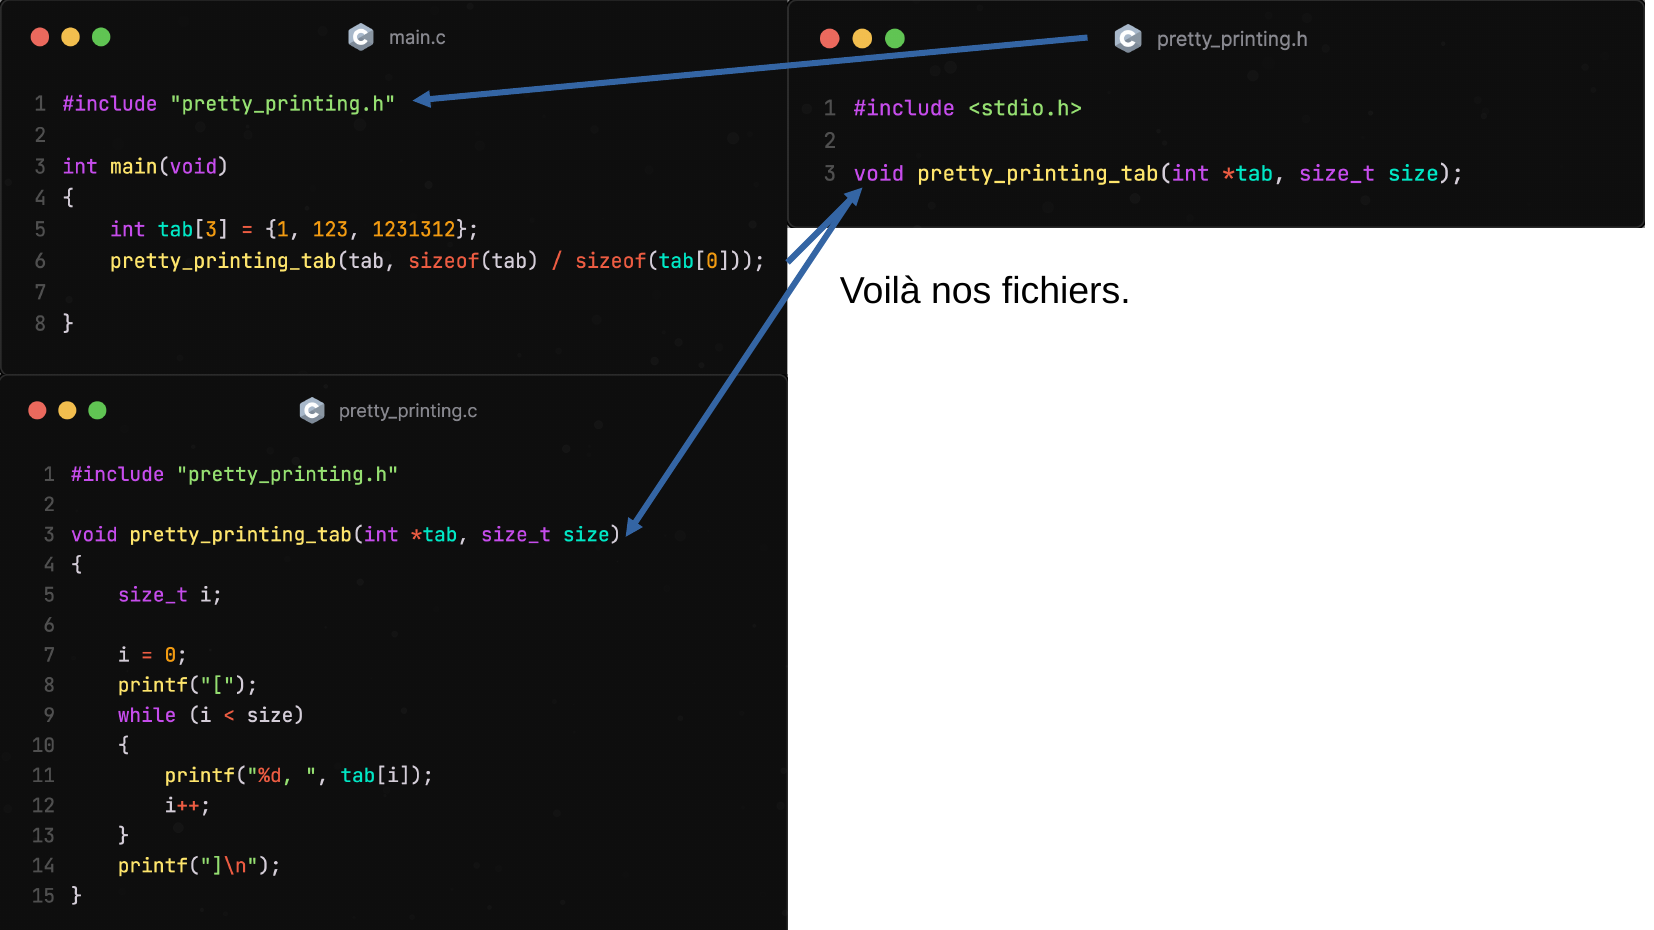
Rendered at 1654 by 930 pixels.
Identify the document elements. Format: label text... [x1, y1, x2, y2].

picture [0, 0, 1645, 930]
text_box Voilà nos fichiers. [825, 262, 1613, 901]
